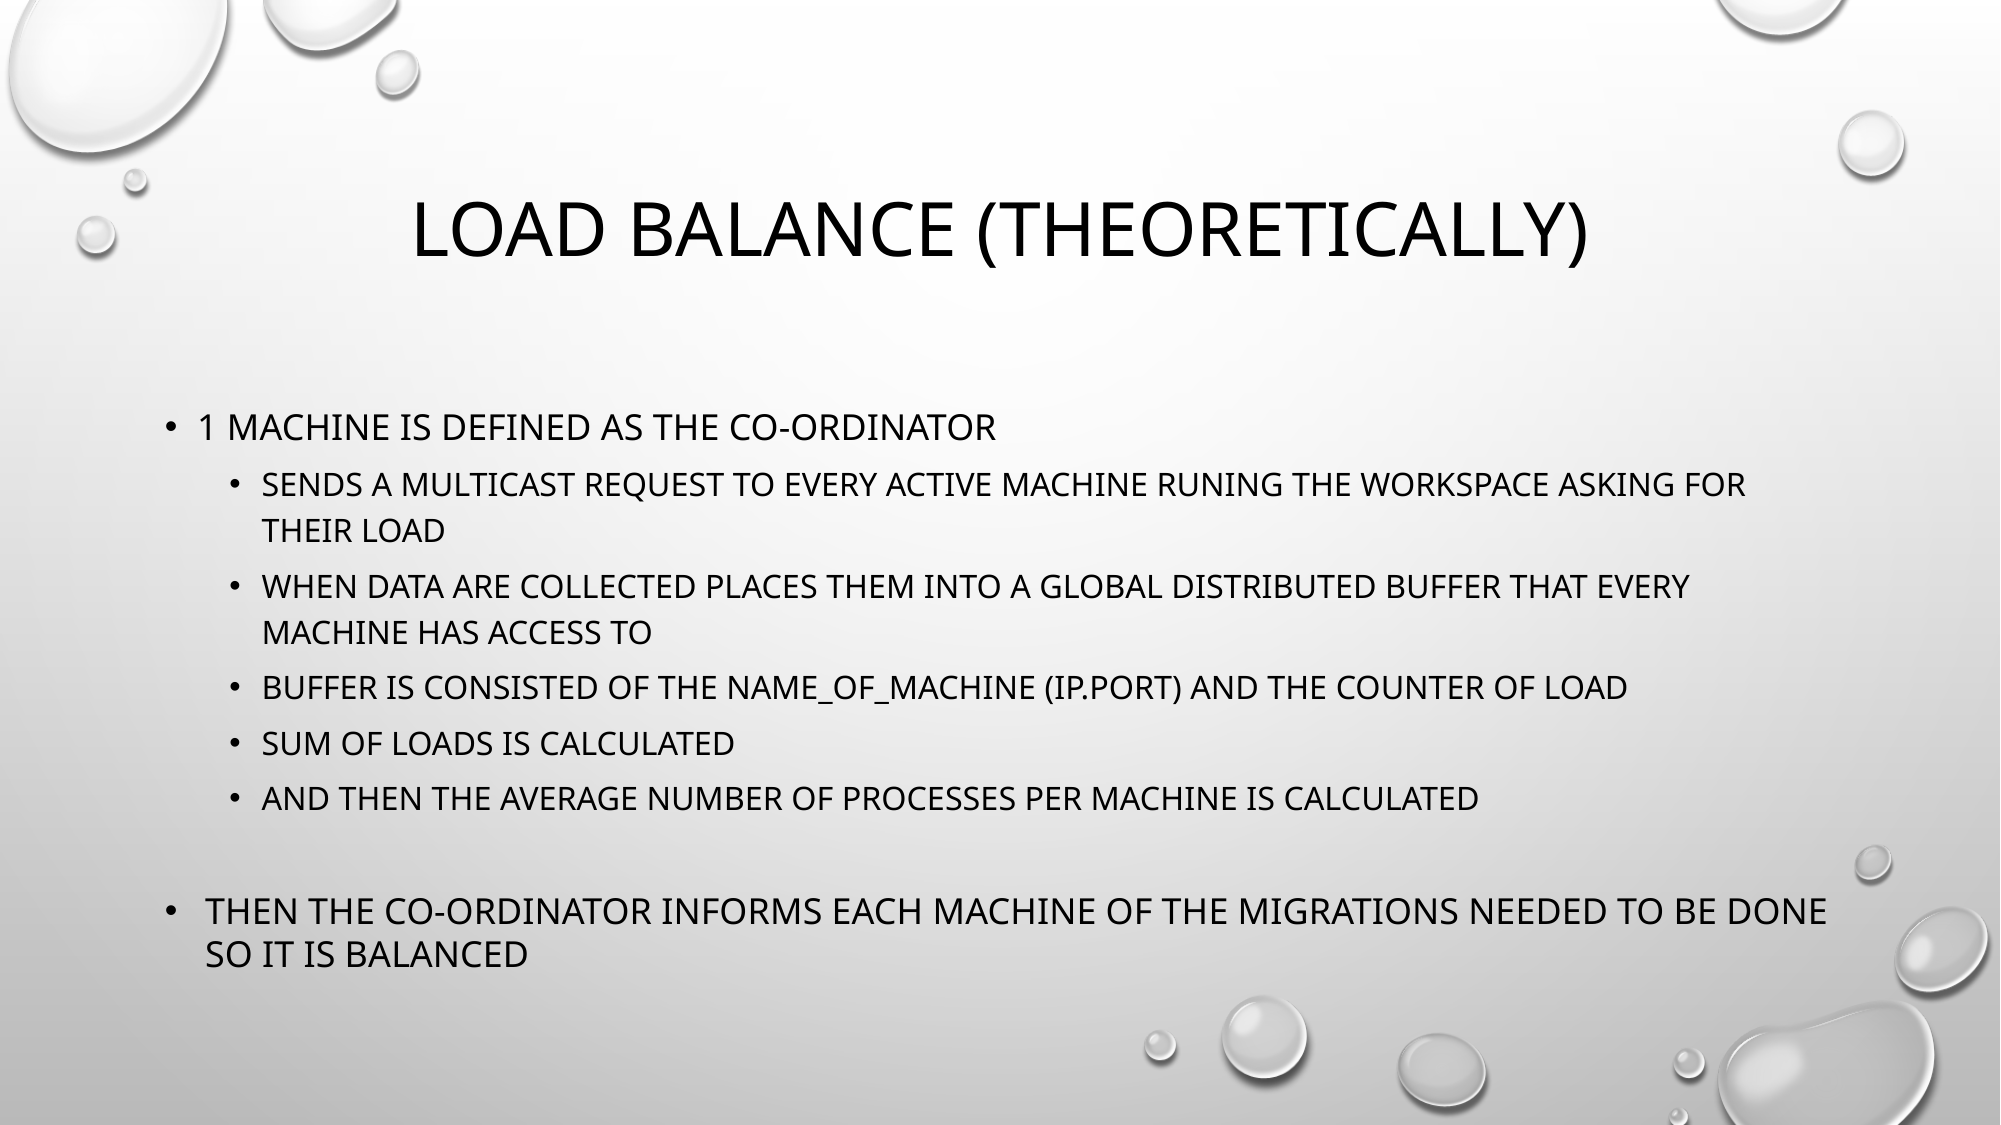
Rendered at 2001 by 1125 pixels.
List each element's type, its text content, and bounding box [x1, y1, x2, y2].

title Load balance (Theoretically) [149, 101, 1851, 364]
picture [0, 0, 2000, 1125]
list 1 machine is defined as the co-ordinator Sends a multicast request to every active machine runing the workspace asking for their load When data are collected places them into a global distributed buffer that every machine has access to Buffer is consisted of the name_of_machine (ip.port) and the counter of load Sum of loads is calculated And then the average number of processes per machine is calculated THEN THE CO-ORDINATOR INFORMS EACH MACHINE OF THE MIGRATIONS NEEDED TO BE DONE SO IT IS BALANCED [149, 388, 1850, 984]
